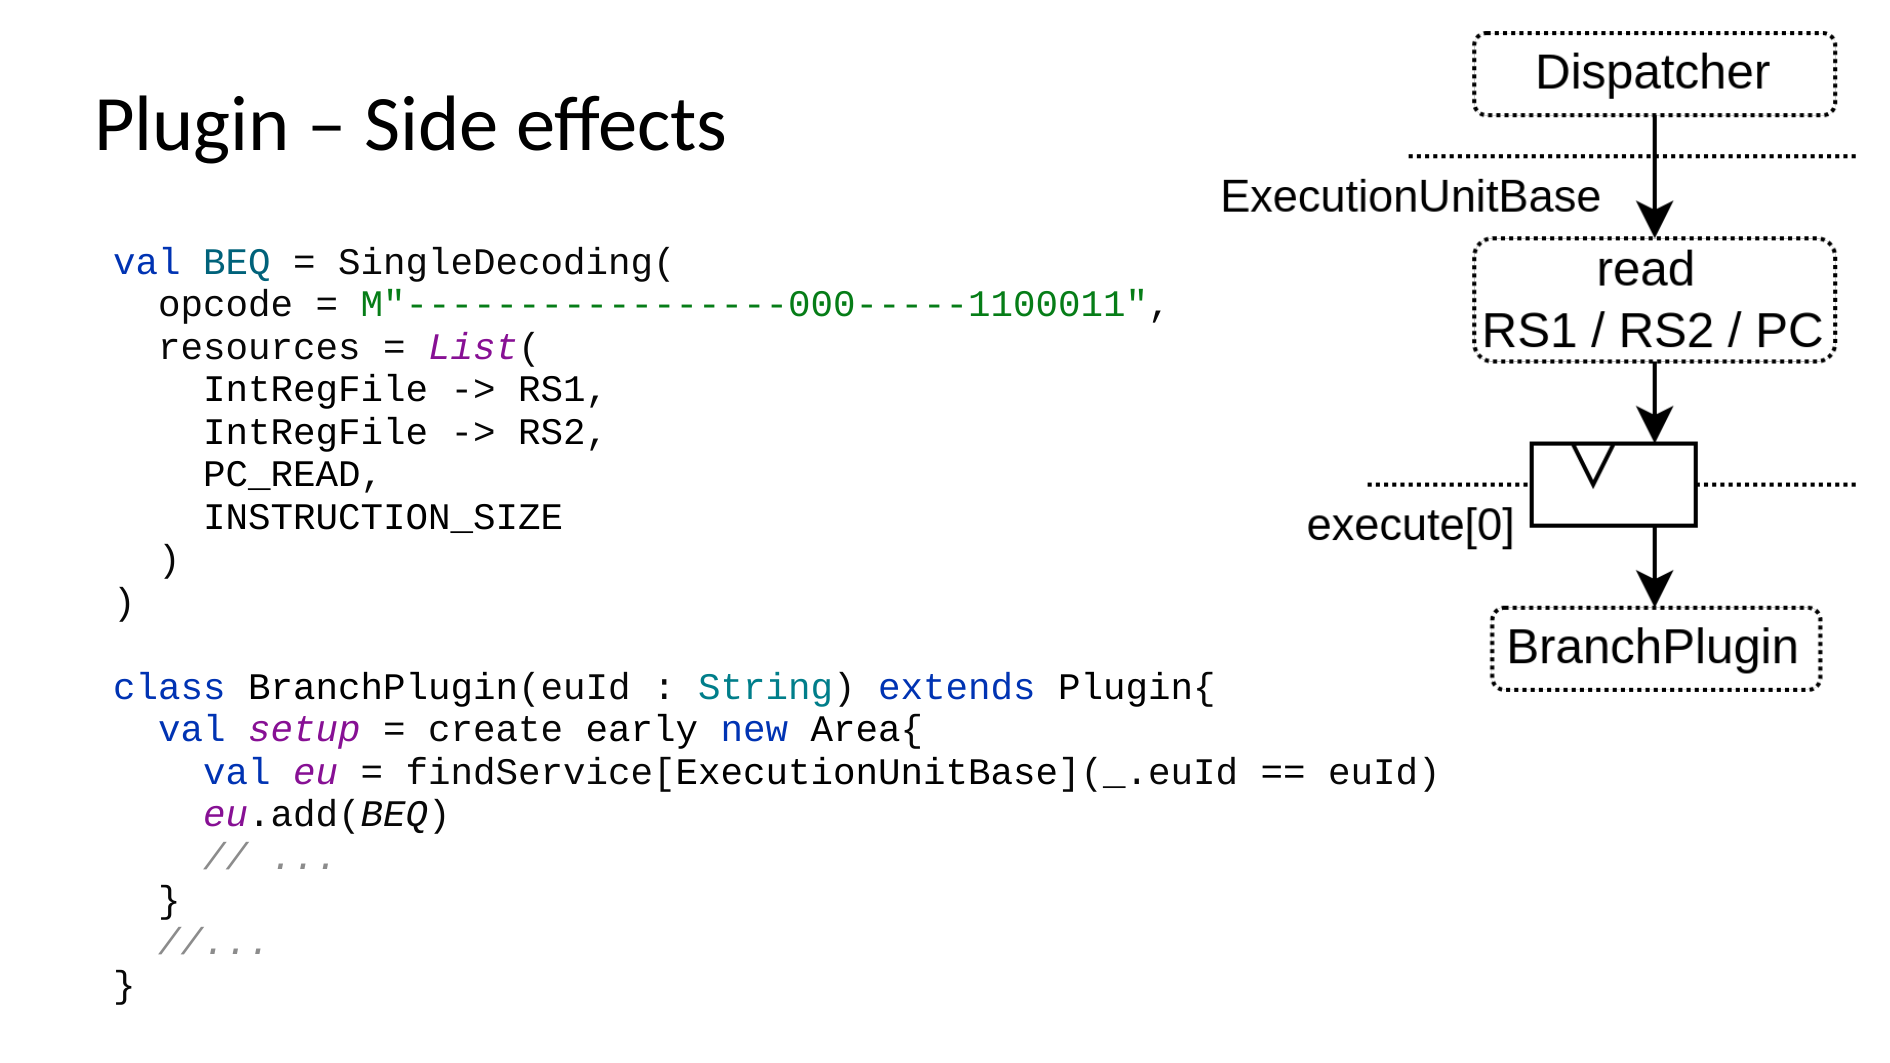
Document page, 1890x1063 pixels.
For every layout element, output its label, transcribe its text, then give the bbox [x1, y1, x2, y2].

text_box val BEQ = SingleDecoding( opcode = M"-----------------000-----1100011", resources = List( IntRegFile -> RS1, IntRegFile -> RS2, PC_READ, INSTRUCTION_SIZE ) ) class BranchPlugin(euId : String) extends Plugin{ val setup = create early new Area{ val eu = findService[ExecutionUnitBase](_.euId == euId) eu.add(BEQ) // ... } //... } [98, 235, 1890, 1016]
picture [1181, 0, 1890, 733]
title Plugin – Side effects [94, 42, 1181, 220]
